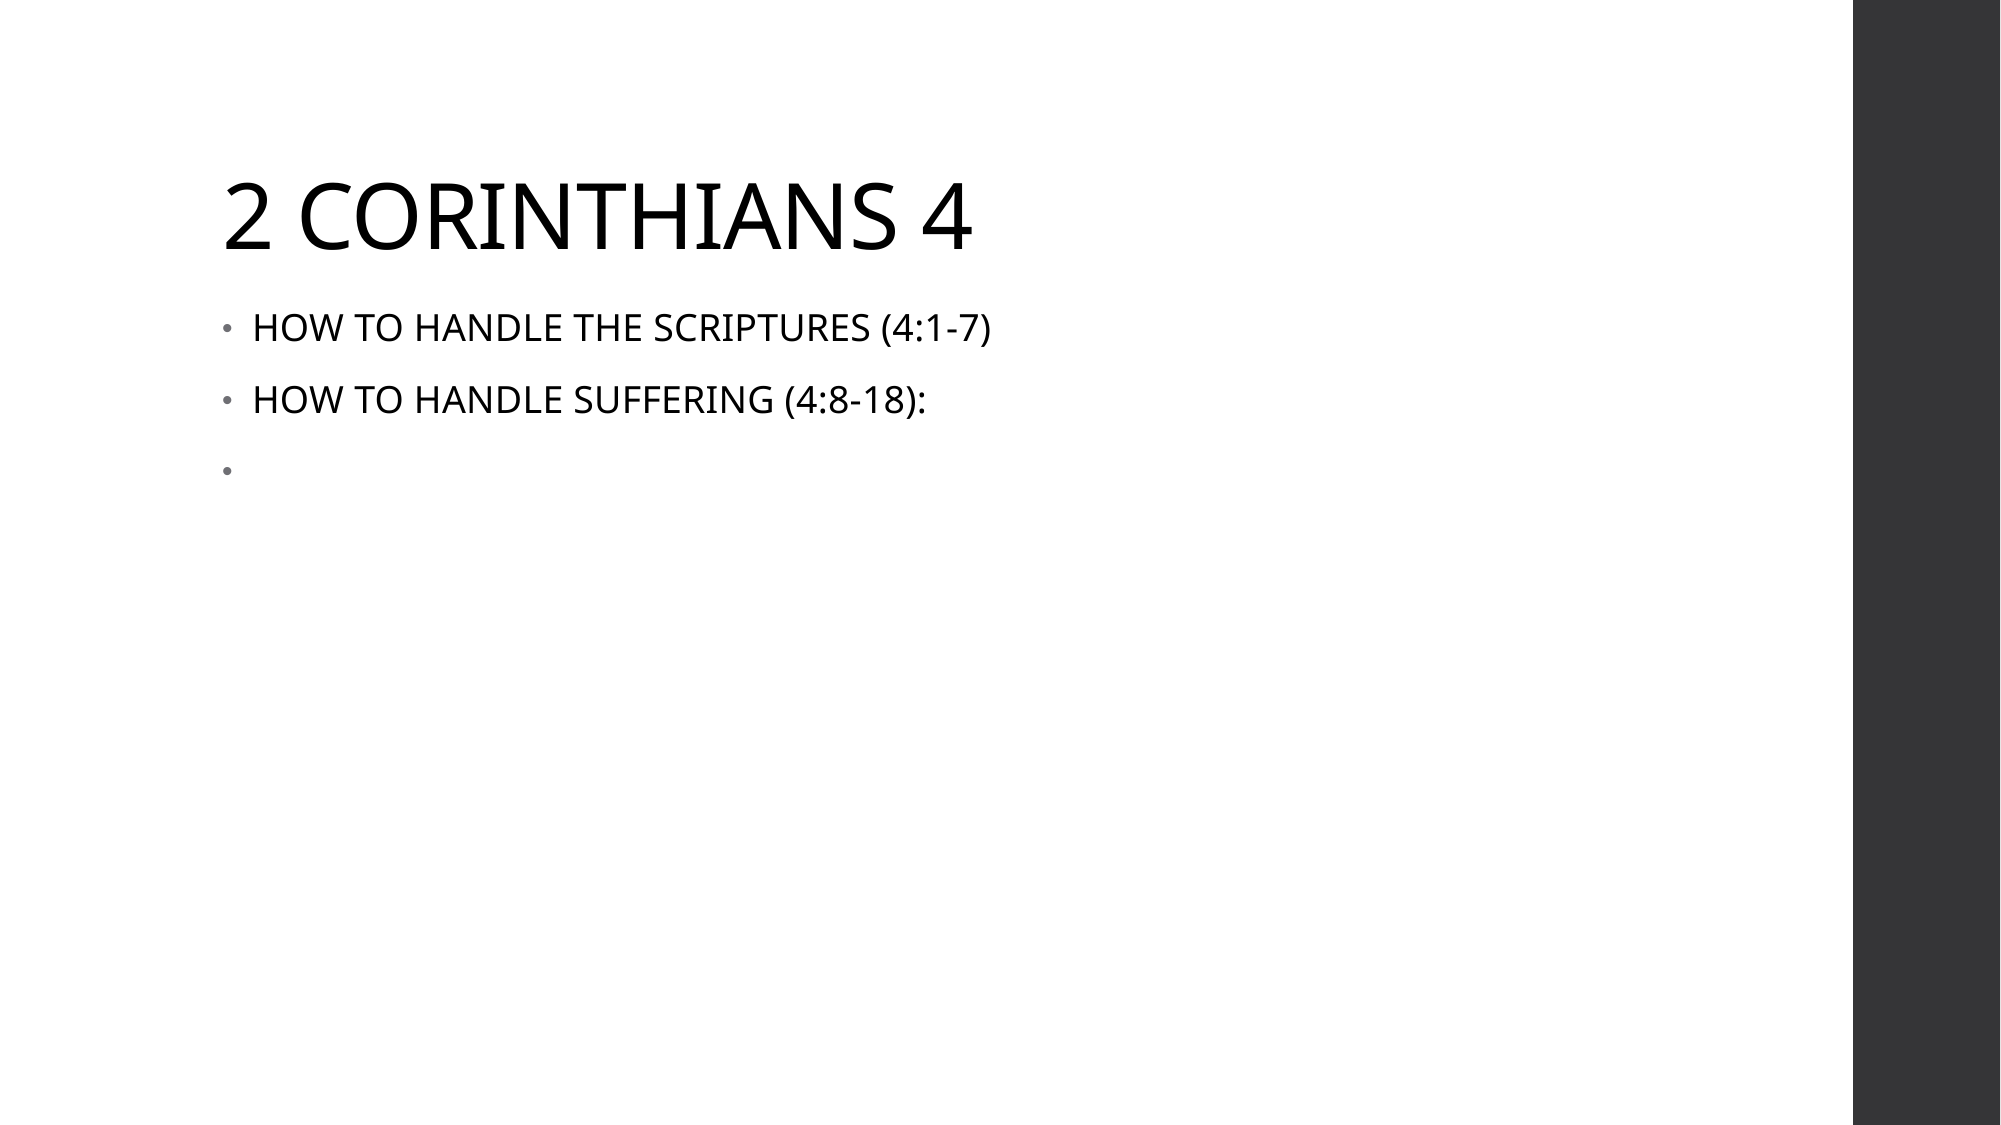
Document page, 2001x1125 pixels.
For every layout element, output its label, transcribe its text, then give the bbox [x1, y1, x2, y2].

title 2 CORINTHIANS 4 [206, 60, 1797, 278]
list HOW TO HANDLE THE SCRIPTURES (4:1-7) HOW TO HANDLE SUFFERING (4:8-18): [206, 299, 1617, 1014]
